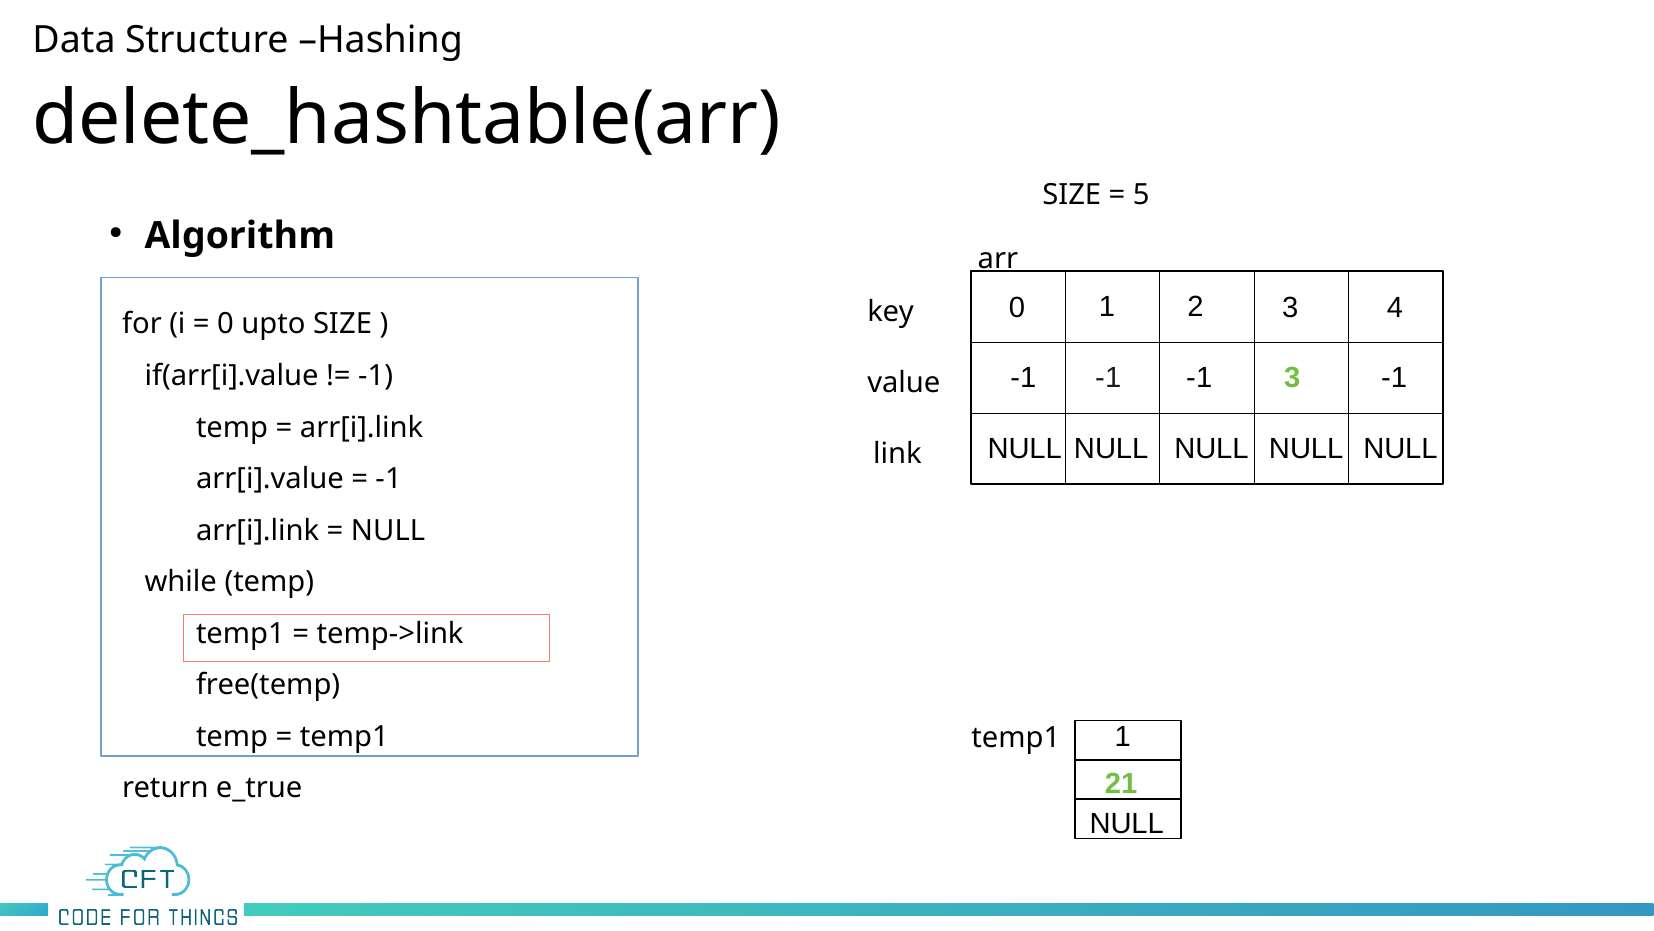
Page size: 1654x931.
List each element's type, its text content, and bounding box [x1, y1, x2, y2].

text_box value [852, 353, 1018, 437]
text_box [1066, 343, 1159, 413]
text_box [100, 277, 638, 756]
text_box [1074, 720, 1099, 799]
text_box [1018, 343, 1065, 413]
text_box -1 [995, 353, 1052, 402]
text_box [970, 280, 1065, 342]
picture [59, 846, 237, 925]
text_box [1349, 473, 1444, 484]
text_box NULL [1348, 424, 1453, 473]
text_box 21 [1090, 759, 1170, 808]
text_box arr [963, 230, 1141, 280]
text_box [1066, 271, 1159, 342]
text_box [1349, 414, 1444, 424]
text_box NULL [1164, 424, 1254, 473]
text_box [1255, 414, 1348, 424]
text_box 3 [1267, 283, 1314, 331]
text_box NULL [1059, 424, 1164, 473]
text_box NULL [1254, 424, 1348, 473]
text_box [970, 473, 1065, 484]
title Data Structure –Hashing delete_hashtable(arr) [32, 12, 1630, 166]
text_box 2 [1172, 282, 1219, 331]
text_box -1 [1171, 353, 1228, 402]
text_box [1349, 343, 1444, 413]
text_box [1160, 473, 1254, 484]
text_box [1255, 473, 1348, 484]
text_box link [858, 424, 1004, 474]
text_box [1160, 414, 1254, 424]
text_box NULL [1074, 799, 1179, 847]
text_box [1018, 414, 1065, 424]
text_box [1146, 720, 1182, 839]
text_box 1 [1084, 282, 1131, 331]
text_box NULL [972, 424, 1059, 473]
text_box 3 [1269, 353, 1325, 402]
text_box [1066, 414, 1159, 424]
text_box 1 [1099, 712, 1146, 759]
text_box [1066, 473, 1159, 484]
text_box [1349, 271, 1444, 342]
text_box for (i = 0 upto SIZE ) if(arr[i].value != -1) temp = arr[i].link arr[i].value = -1 arr[i].link = NULL while (temp) temp1 = temp->link free(temp) temp = temp1 return e_true [107, 295, 851, 886]
text_box 4 [1372, 283, 1419, 331]
text_box 0 [994, 283, 1041, 332]
text_box [1160, 271, 1254, 342]
text_box temp1 [956, 708, 1087, 758]
text_box -1 [1366, 353, 1422, 402]
text_box -1 [1080, 353, 1136, 402]
text_box SIZE = 5 [1027, 166, 1205, 216]
text_box key [852, 283, 1018, 353]
text_box [1255, 343, 1348, 413]
text_box [1255, 271, 1348, 342]
text_box [1160, 343, 1254, 413]
text_box Algorithm [94, 200, 886, 269]
